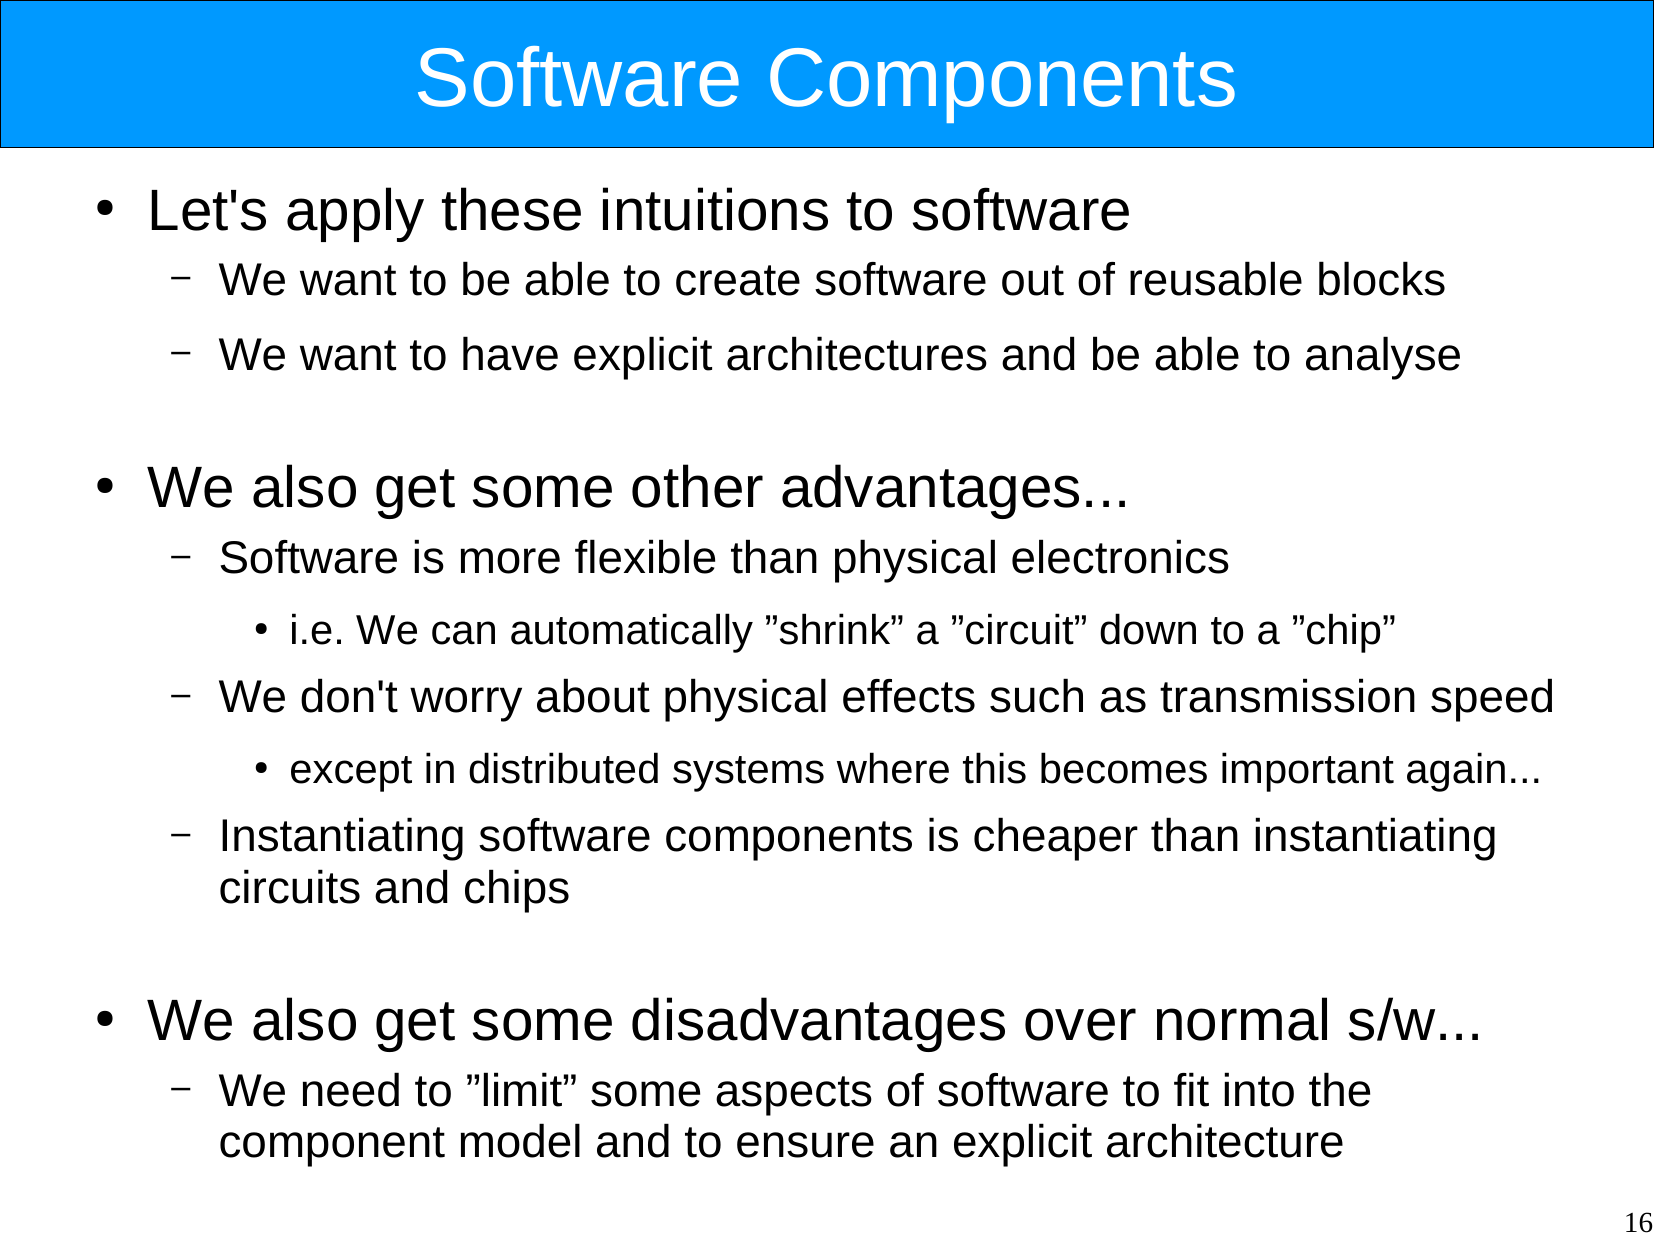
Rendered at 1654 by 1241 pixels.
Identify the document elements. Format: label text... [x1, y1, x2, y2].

title Software Components [82, 13, 1571, 142]
list Let's apply these intuitions to software We want to be able to create software out of reusable blocks We want to have explicit architectures and be able to analyse We also get some other advantages... Software is more flexible than physical electronics i.e. We can automatically ”shrink” a ”circuit” down to a ”chip” We don't worry about physical effects such as transmission speed except in distributed systems where this becomes important again... Instantiating software components is cheaper than instantiating circuits and chips We also get some disadvantages over normal s/w... We need to ”limit” some aspects of software to fit into the component model and to ensure an explicit architecture [76, 177, 1565, 1196]
